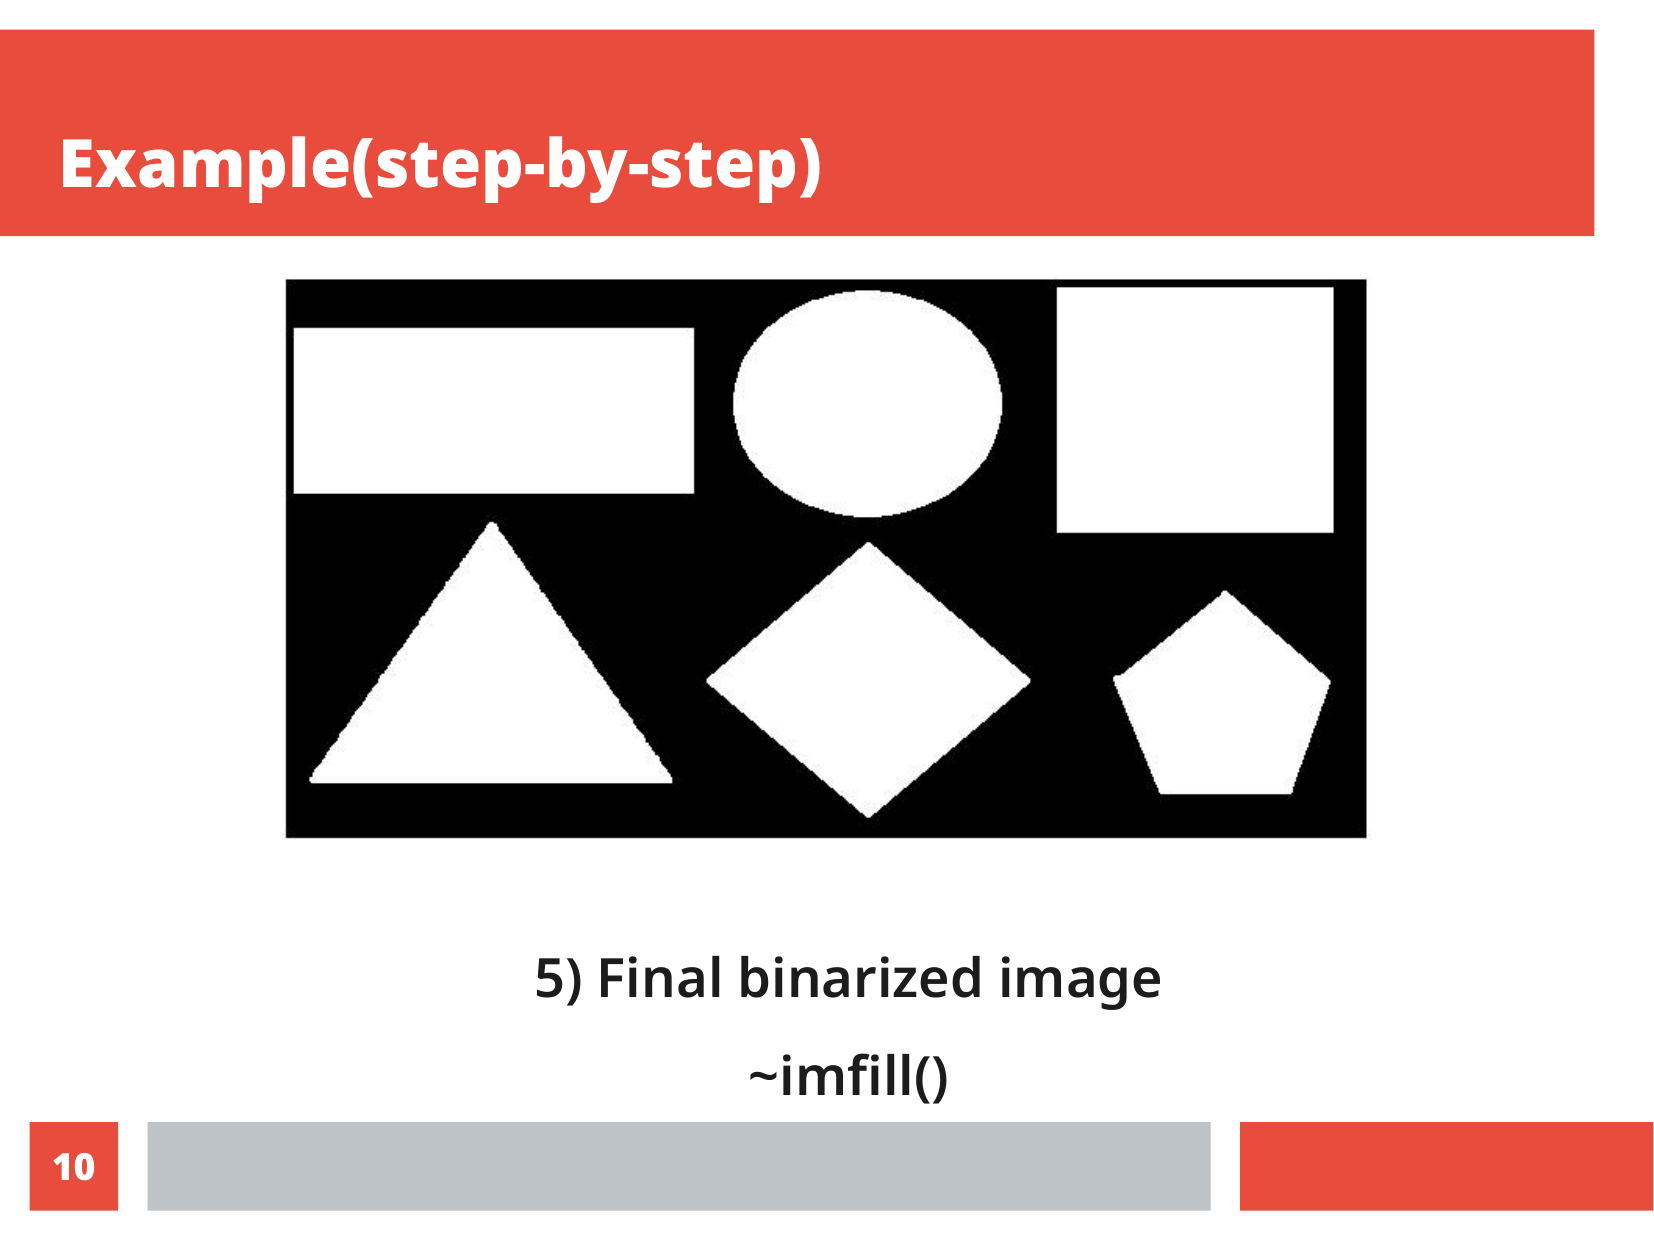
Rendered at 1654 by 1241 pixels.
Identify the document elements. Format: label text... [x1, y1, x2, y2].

title Example(step-by-step) [59, 59, 1595, 207]
picture [133, 239, 1520, 940]
list 5) Final binarized image ~imfill() [449, 940, 1231, 1135]
